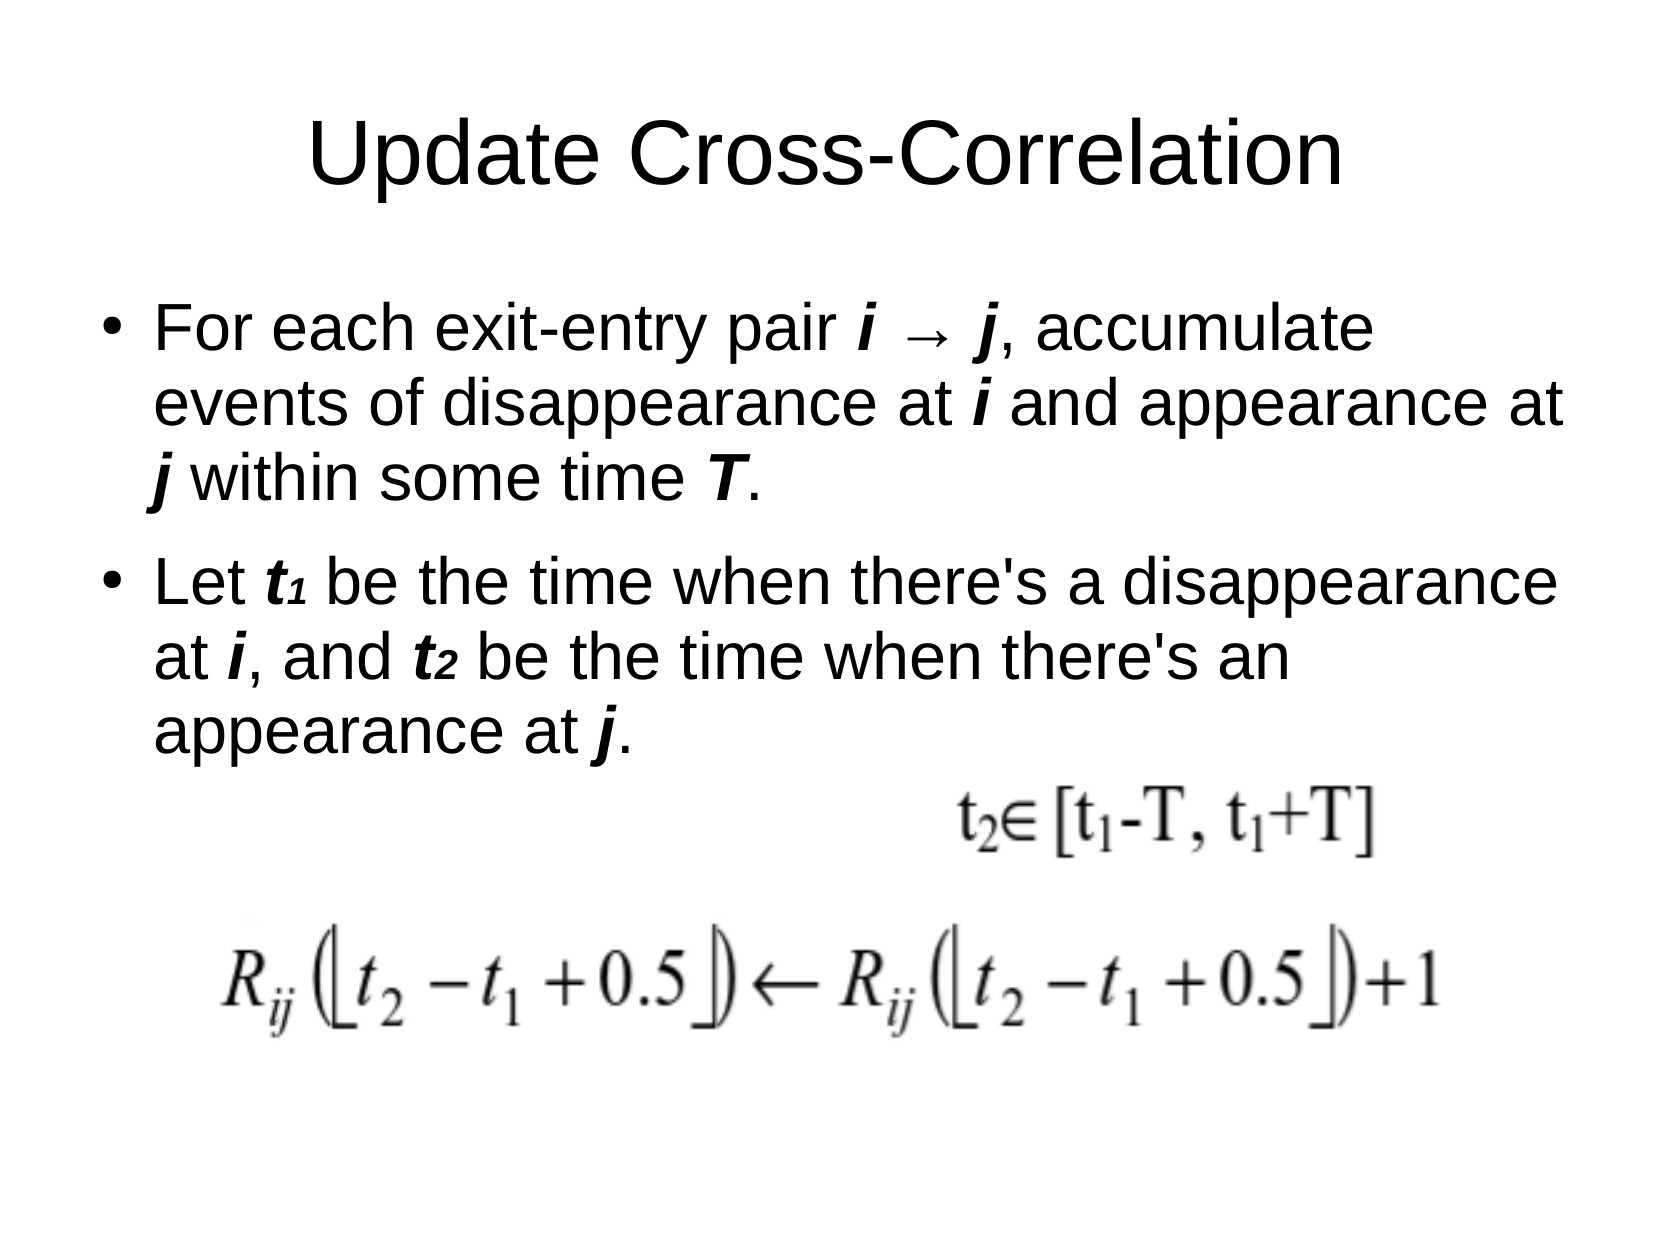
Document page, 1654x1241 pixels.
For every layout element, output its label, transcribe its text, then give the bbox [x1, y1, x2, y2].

picture [945, 764, 1381, 871]
list For each exit-entry pair i → j, accumulate events of disappearance at i and appearance at j within some time T. Let t1 be the time when there's a disappearance at i, and t2 be the time when there's an appearance at j. [82, 290, 1571, 1010]
picture [188, 919, 1471, 1051]
title Update Cross-Correlation [82, 49, 1571, 257]
